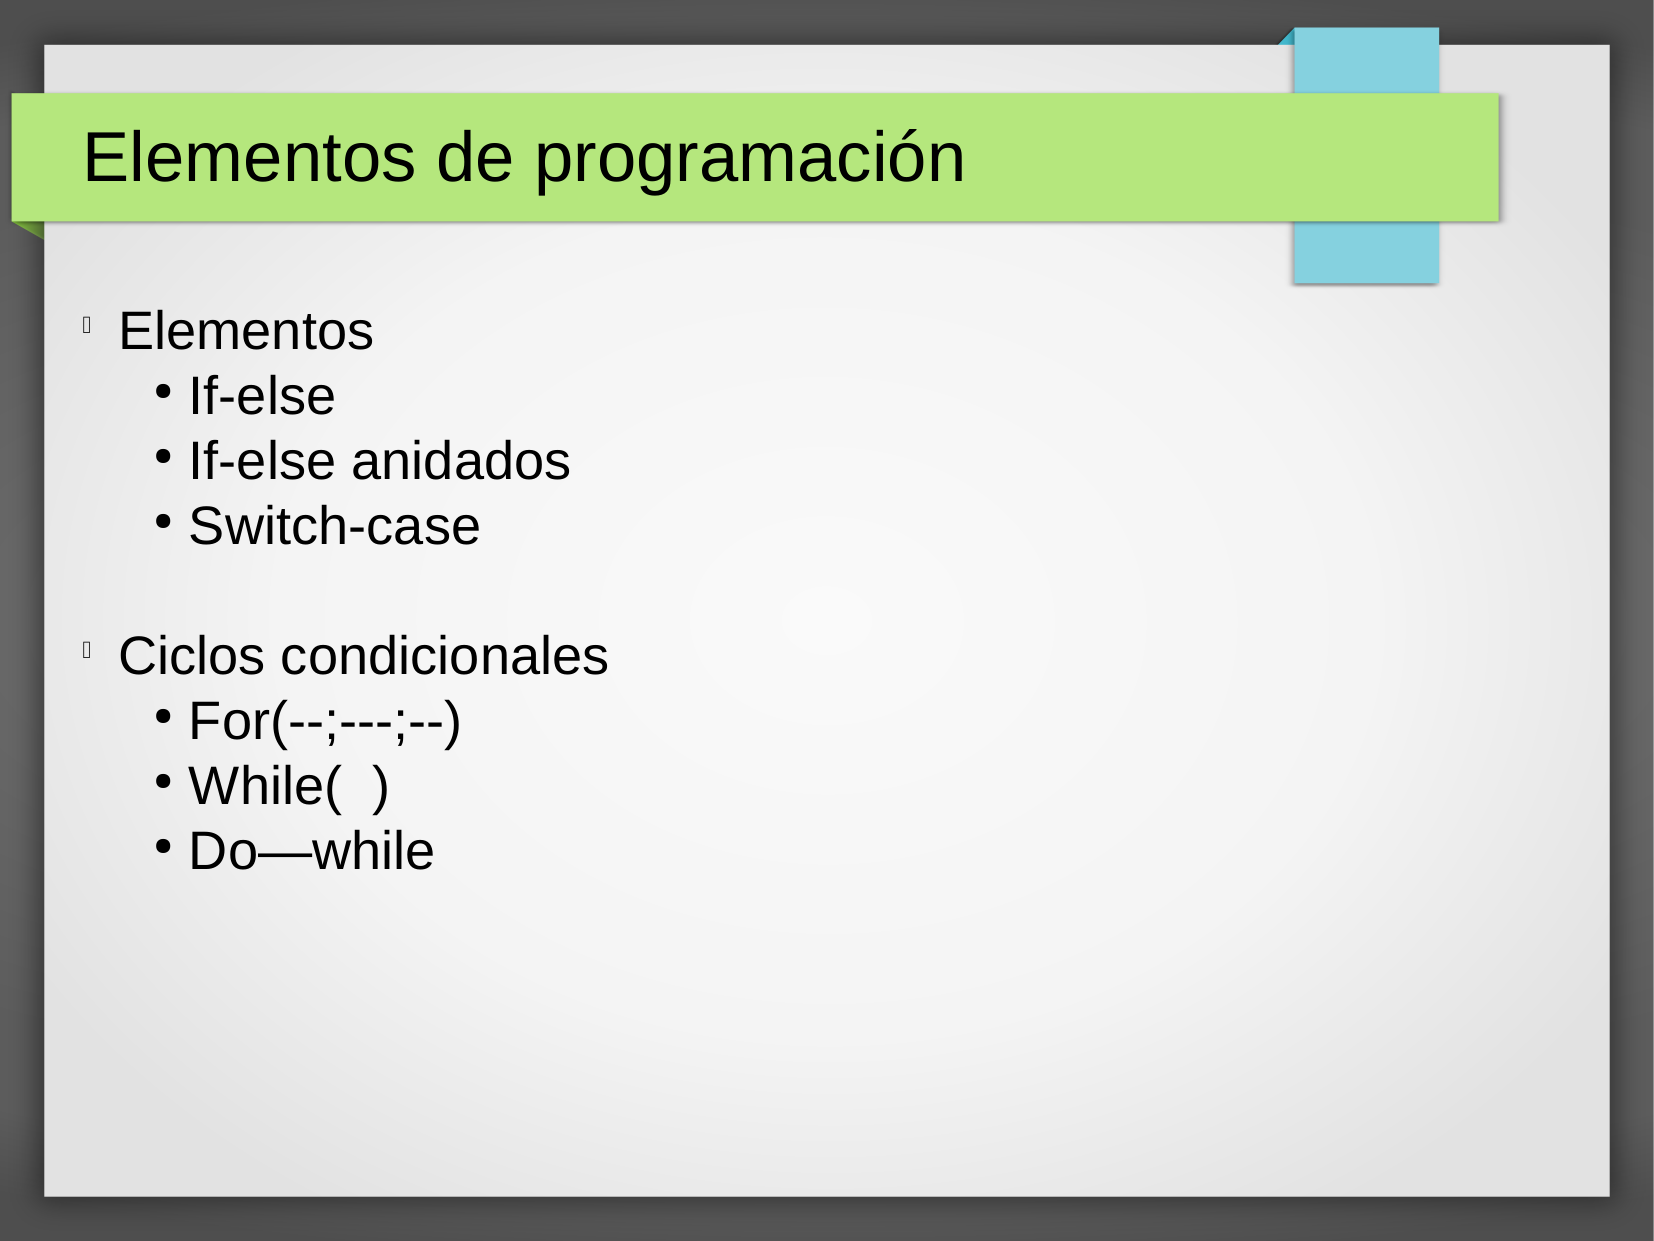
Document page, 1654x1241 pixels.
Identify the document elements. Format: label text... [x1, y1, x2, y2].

text_box Elementos If-else If-else anidados Switch-case Ciclos condicionales For(--;---;--) While( ) Do—while [82, 295, 1571, 1015]
text_box Elementos de programación [82, 94, 1264, 213]
picture [0, 0, 1654, 1241]
